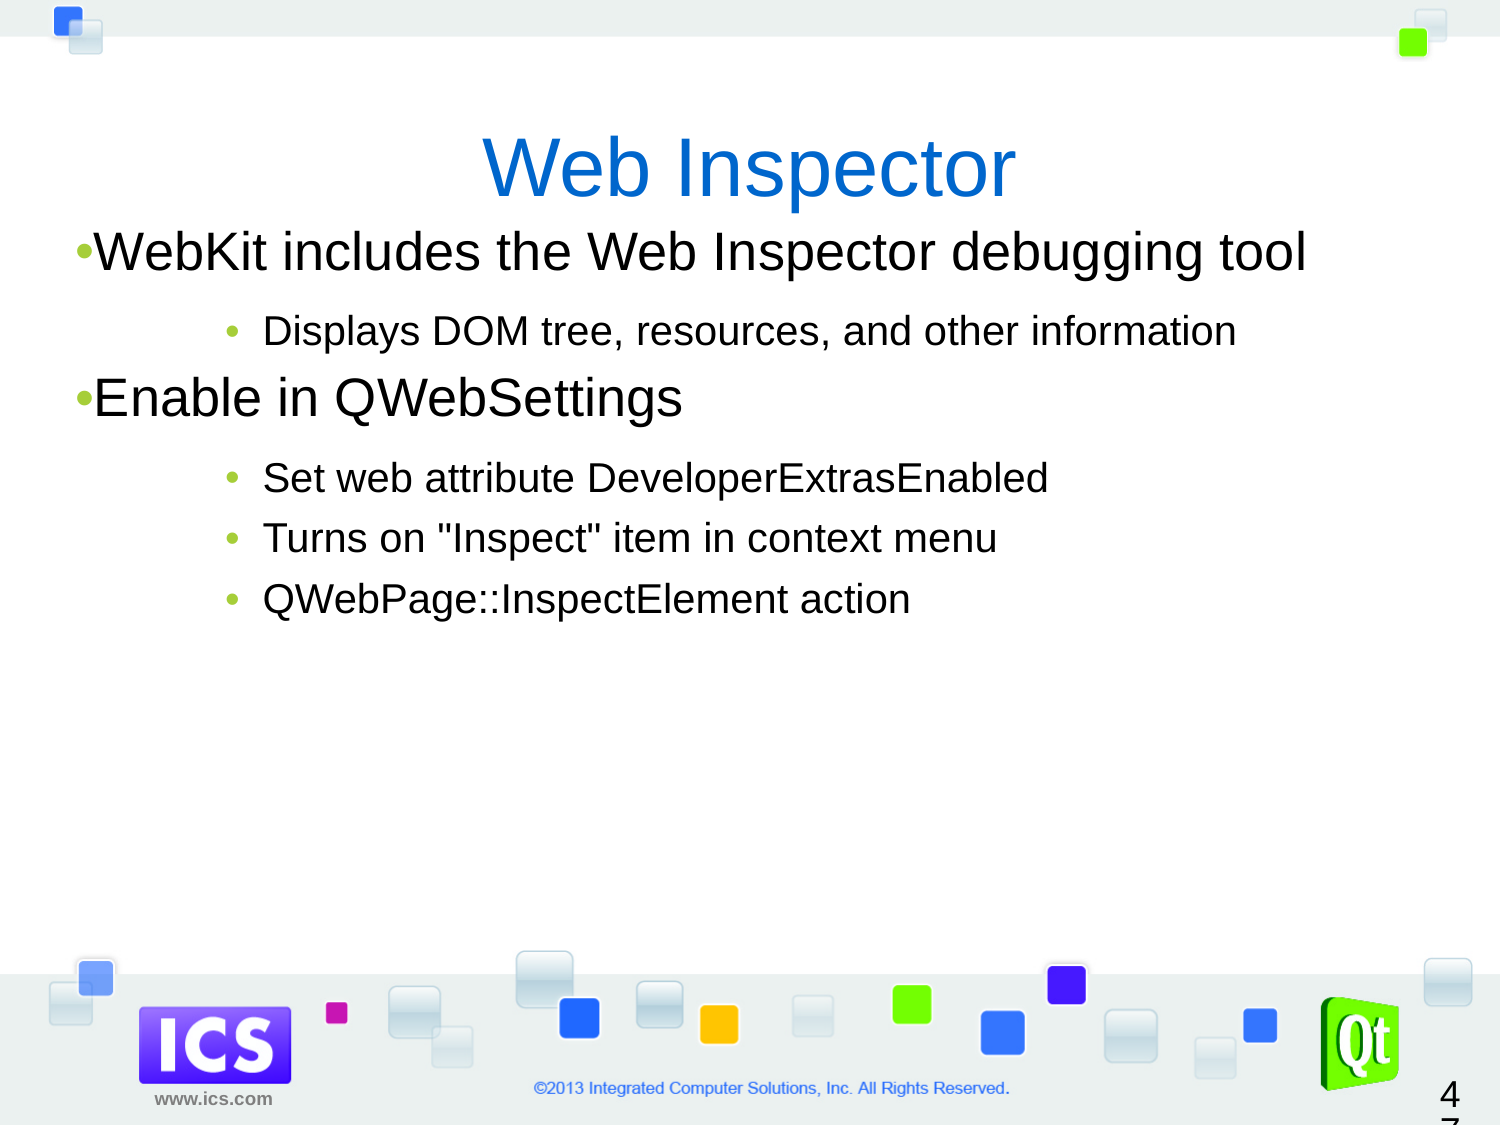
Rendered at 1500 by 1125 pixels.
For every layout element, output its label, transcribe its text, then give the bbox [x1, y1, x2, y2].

picture [0, 950, 1500, 1125]
picture [0, 0, 1500, 62]
title Web Inspector [112, 50, 1388, 224]
list WebKit includes the Web Inspector debugging tool Displays DOM tree, resources, and other information Enable in QWebSettings Set web attribute DeveloperExtrasEnabled Turns on "Inspect" item in context menu QWebPage::InspectElement action [75, 224, 1425, 968]
